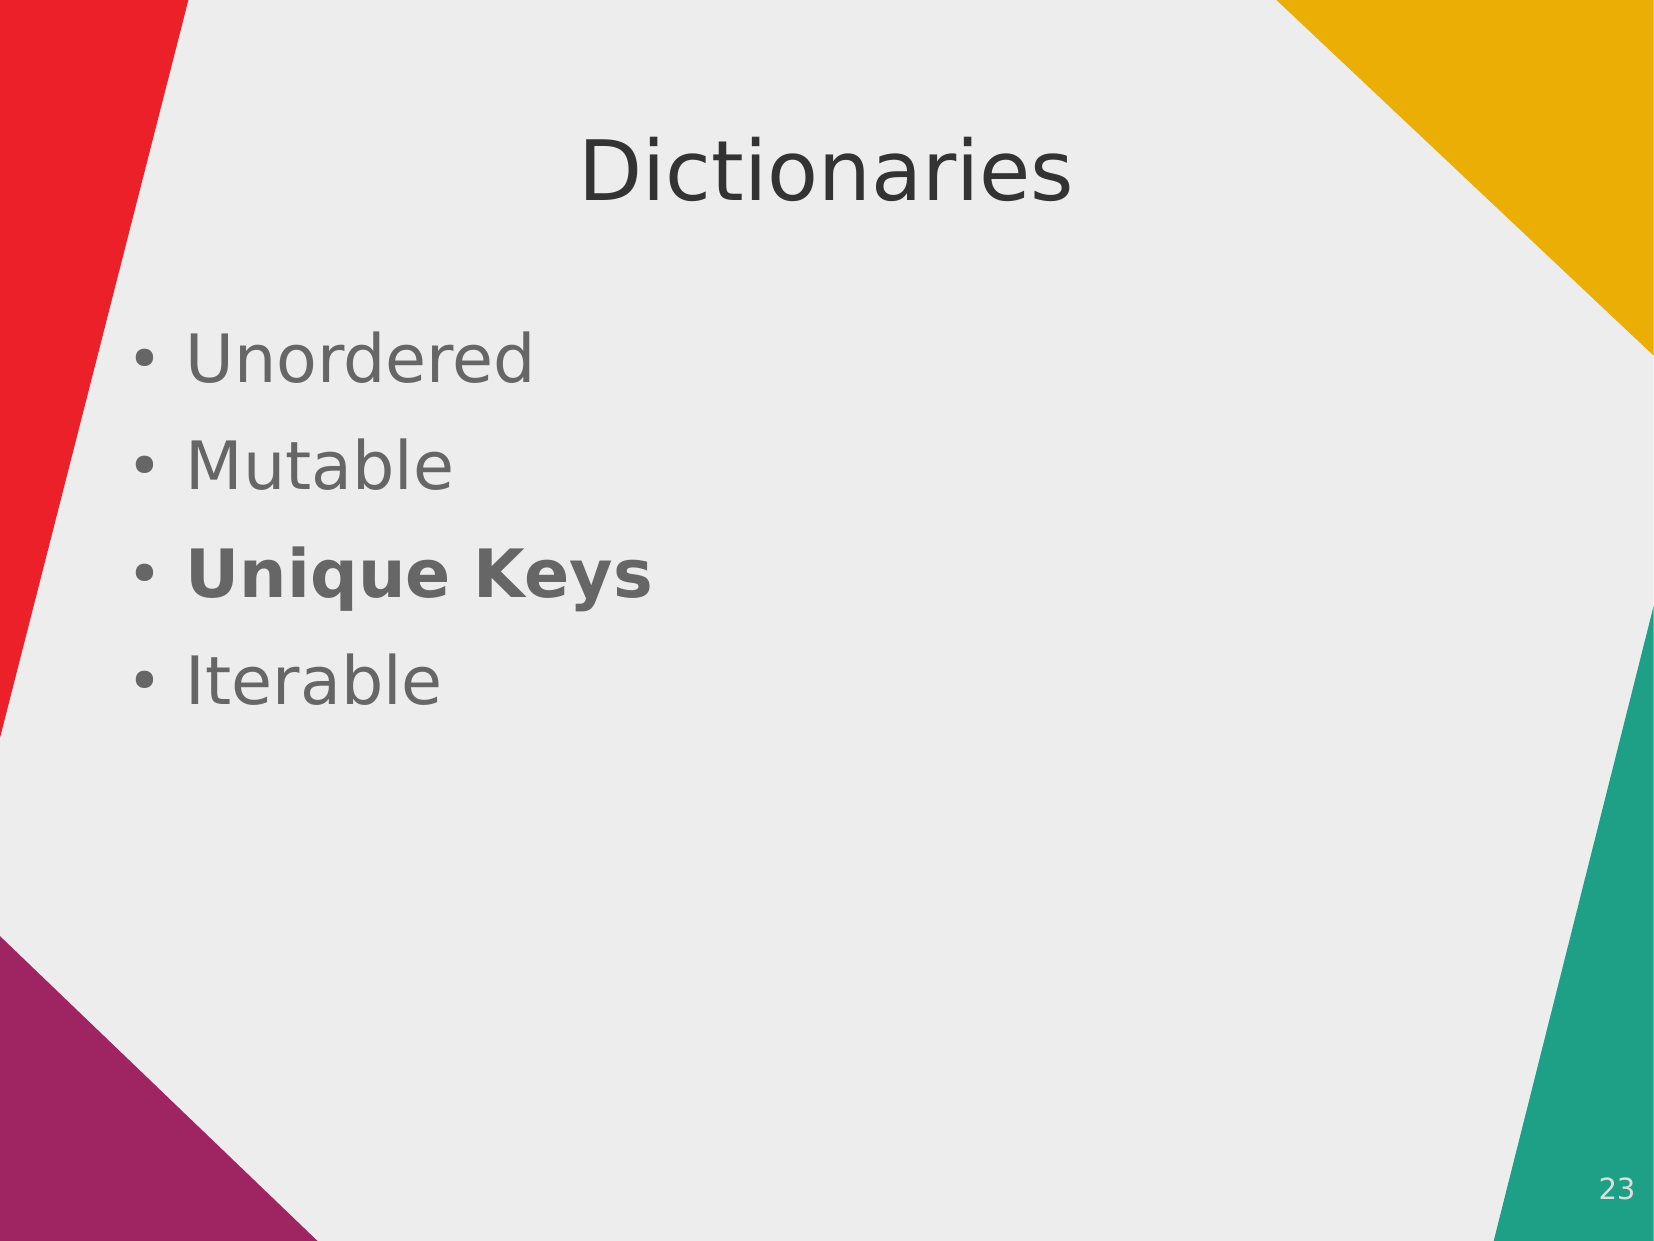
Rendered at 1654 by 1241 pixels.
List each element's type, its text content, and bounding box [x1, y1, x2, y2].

title Dictionaries [114, 73, 1539, 271]
list Unordered Mutable Unique Keys Iterable [114, 320, 1539, 1014]
